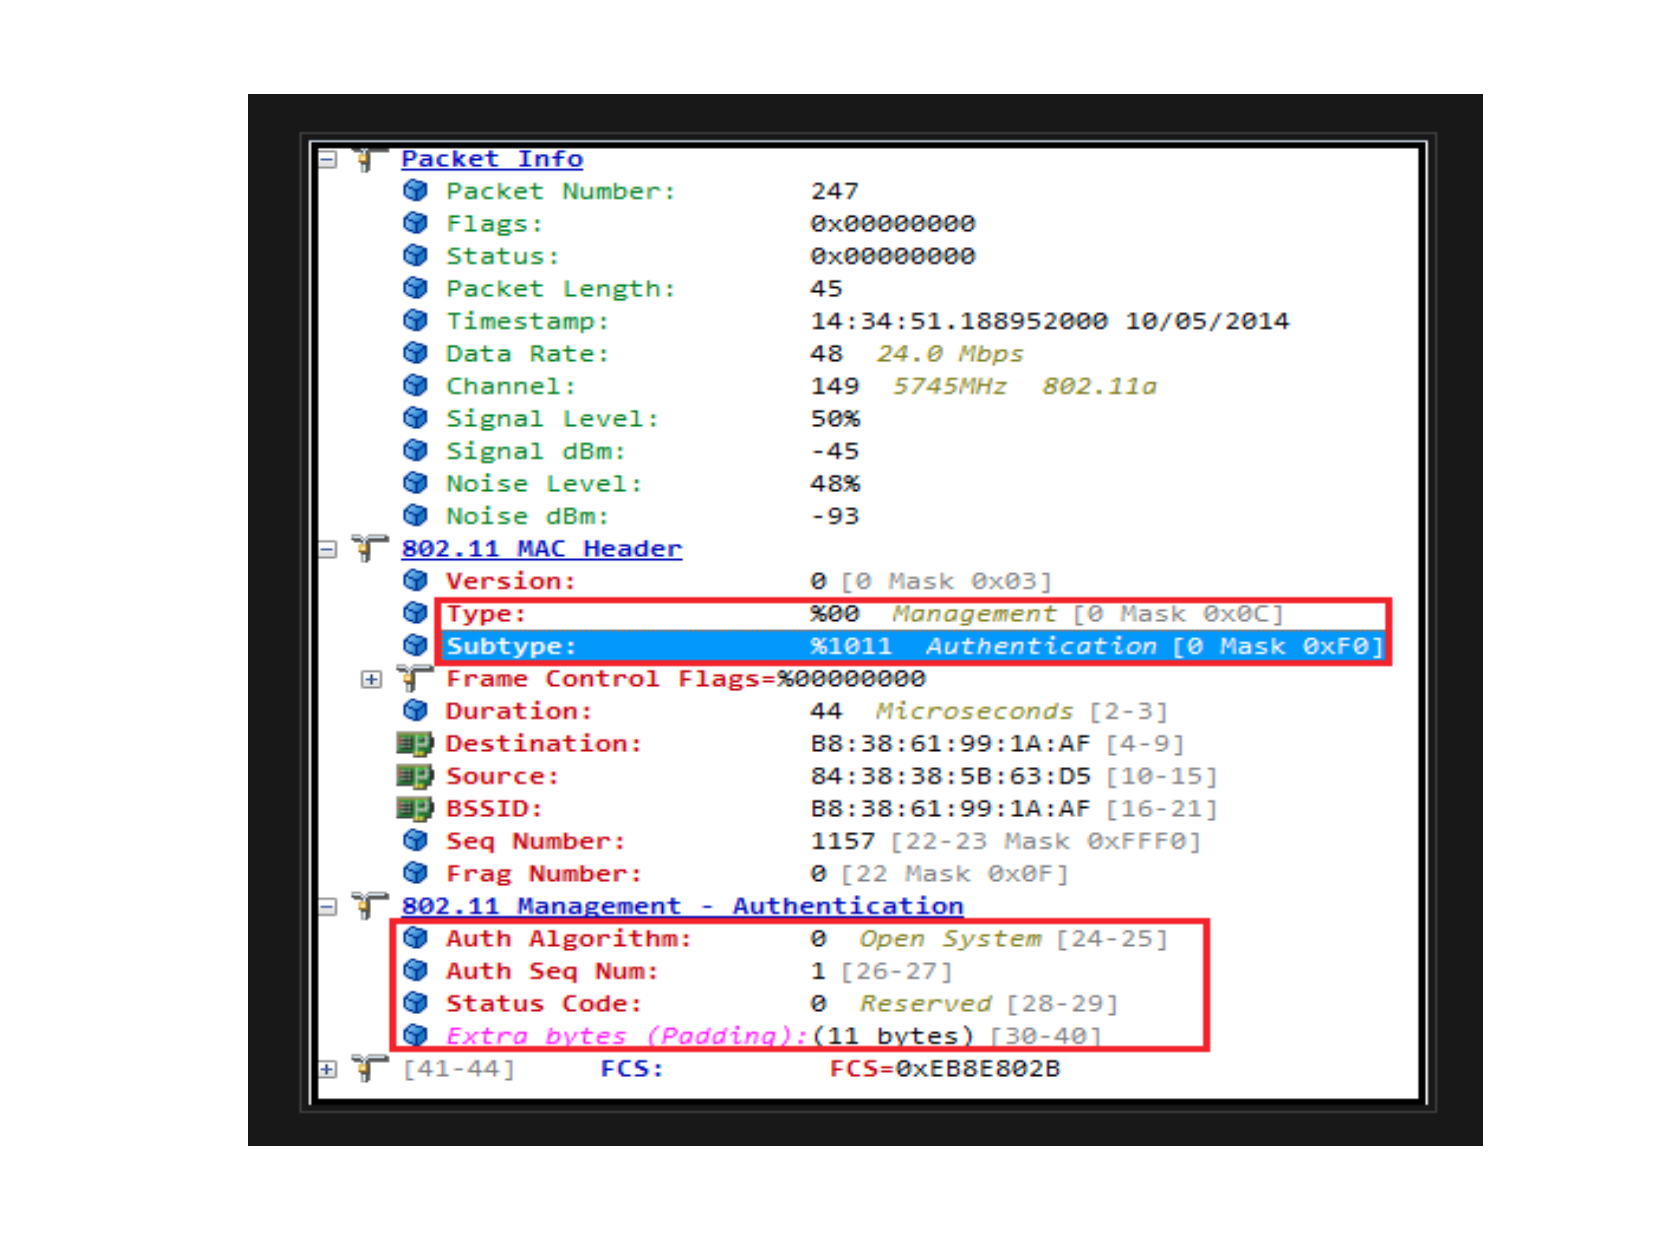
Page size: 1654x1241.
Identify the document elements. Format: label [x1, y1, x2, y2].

picture [248, 94, 1483, 1146]
